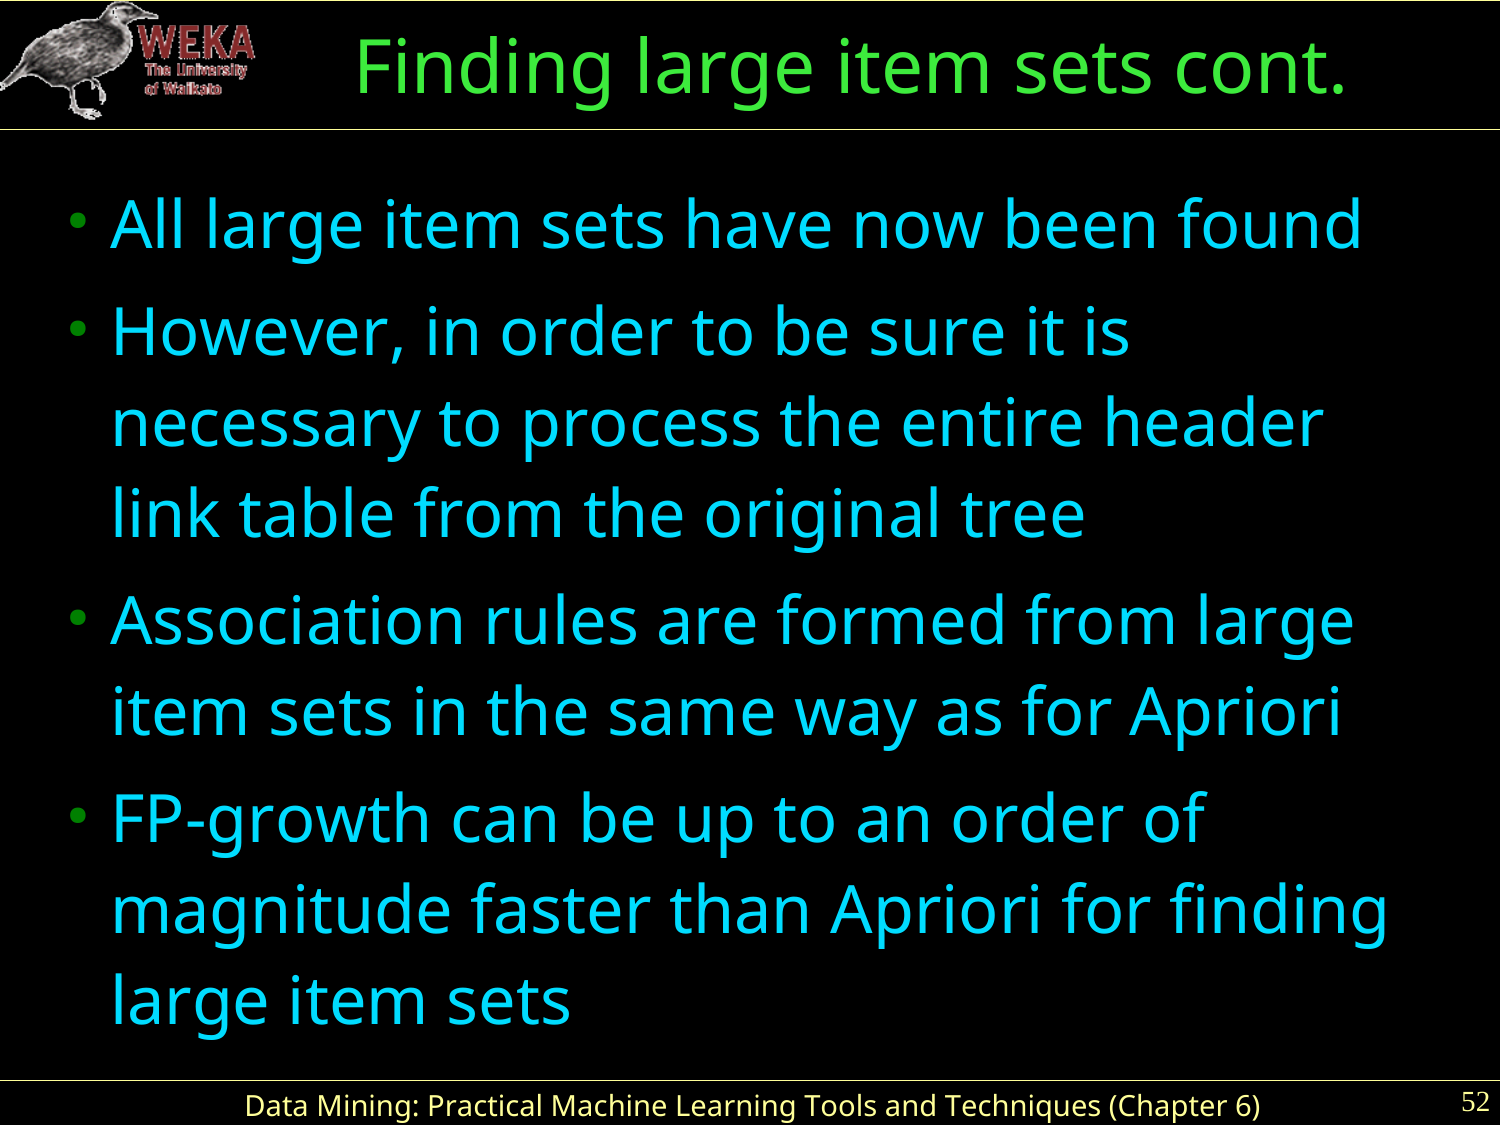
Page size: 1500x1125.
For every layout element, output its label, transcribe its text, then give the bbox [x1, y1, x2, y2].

picture [0, 1, 266, 129]
title Finding large item sets cont. [353, 0, 1429, 159]
list All large item sets have now been found However, in order to be sure it is necessary to process the entire header link table from the original tree Association rules are formed from large item sets in the same way as for Apriori FP-growth can be up to an order of magnitude faster than Apriori for finding large item sets [67, 177, 1418, 1093]
